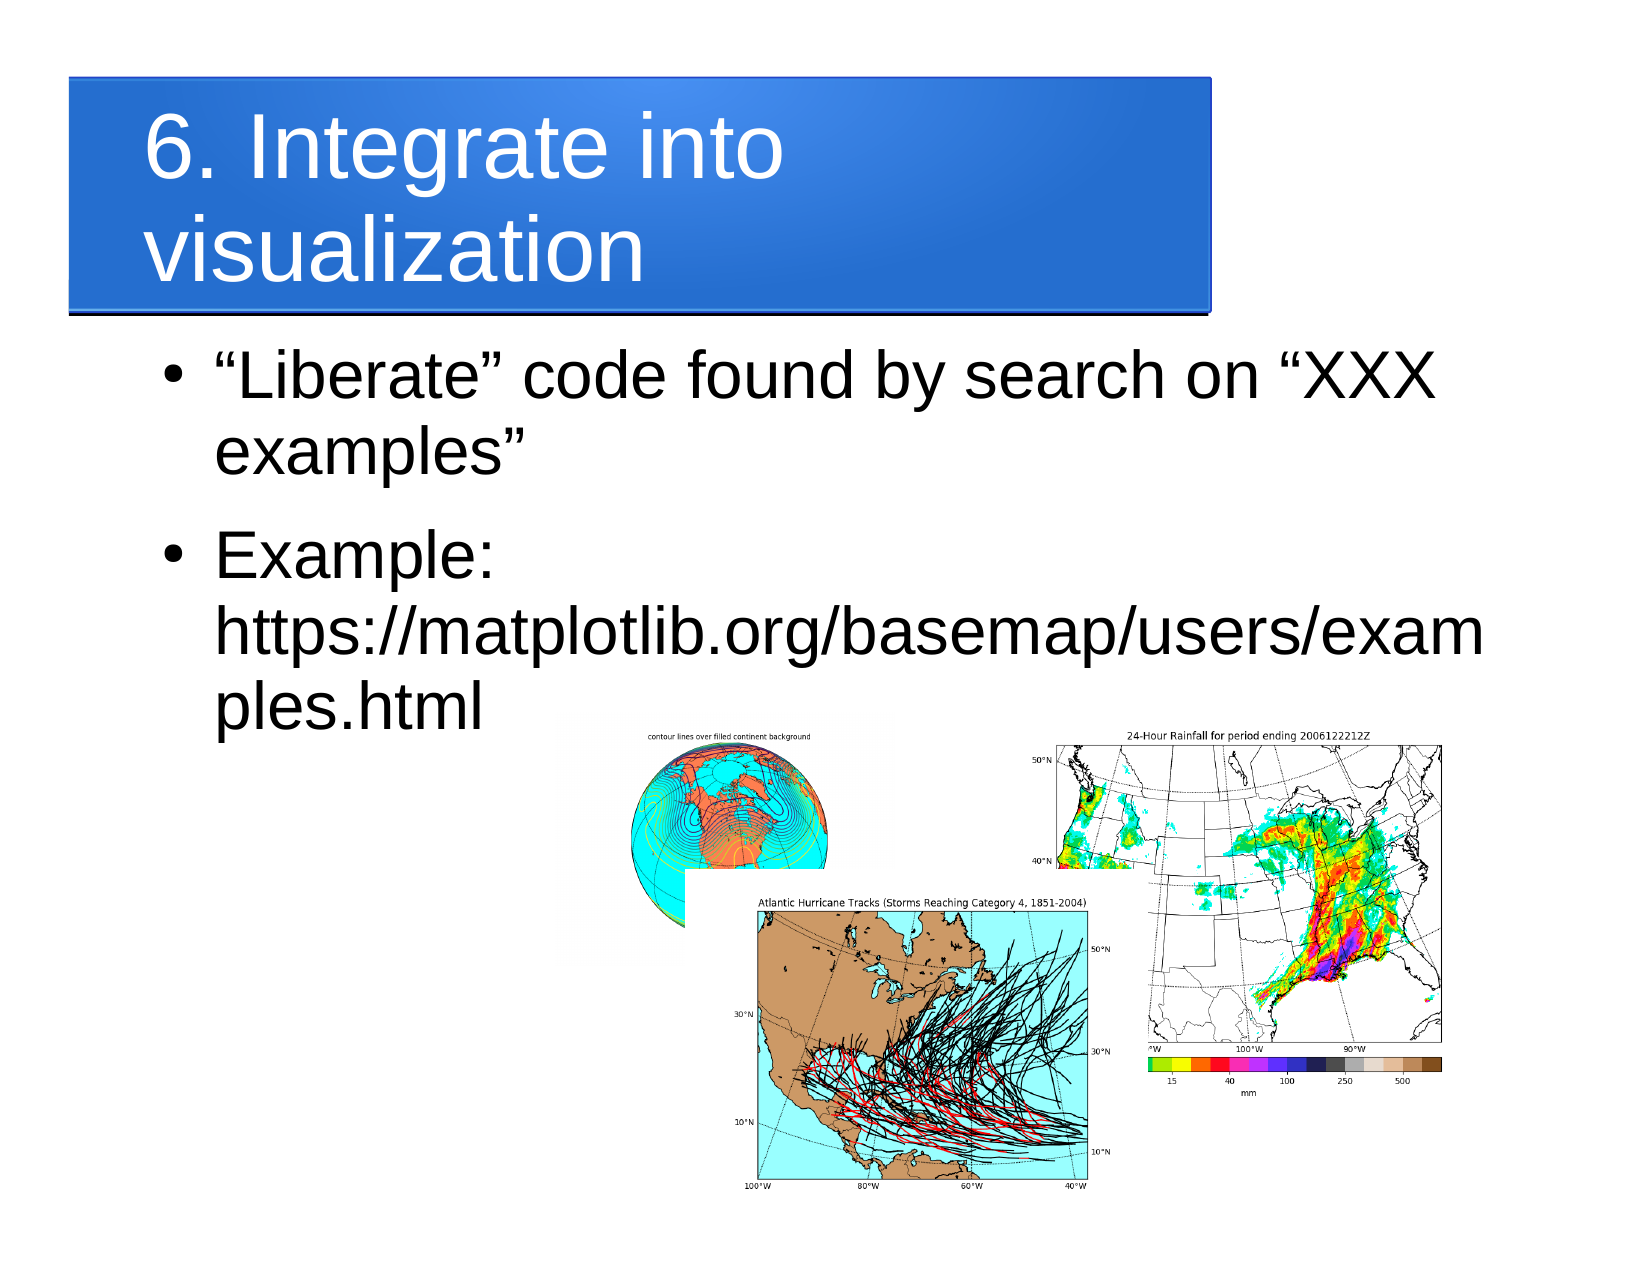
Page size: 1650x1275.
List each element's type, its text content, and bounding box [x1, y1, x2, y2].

list “Liberate” code found by search on “XXX examples” Example: https://matplotlib.org/basemap/users/examples.html [143, 337, 1489, 1010]
picture [555, 668, 1489, 1217]
title 6. Integrate into visualization [143, 94, 1185, 302]
